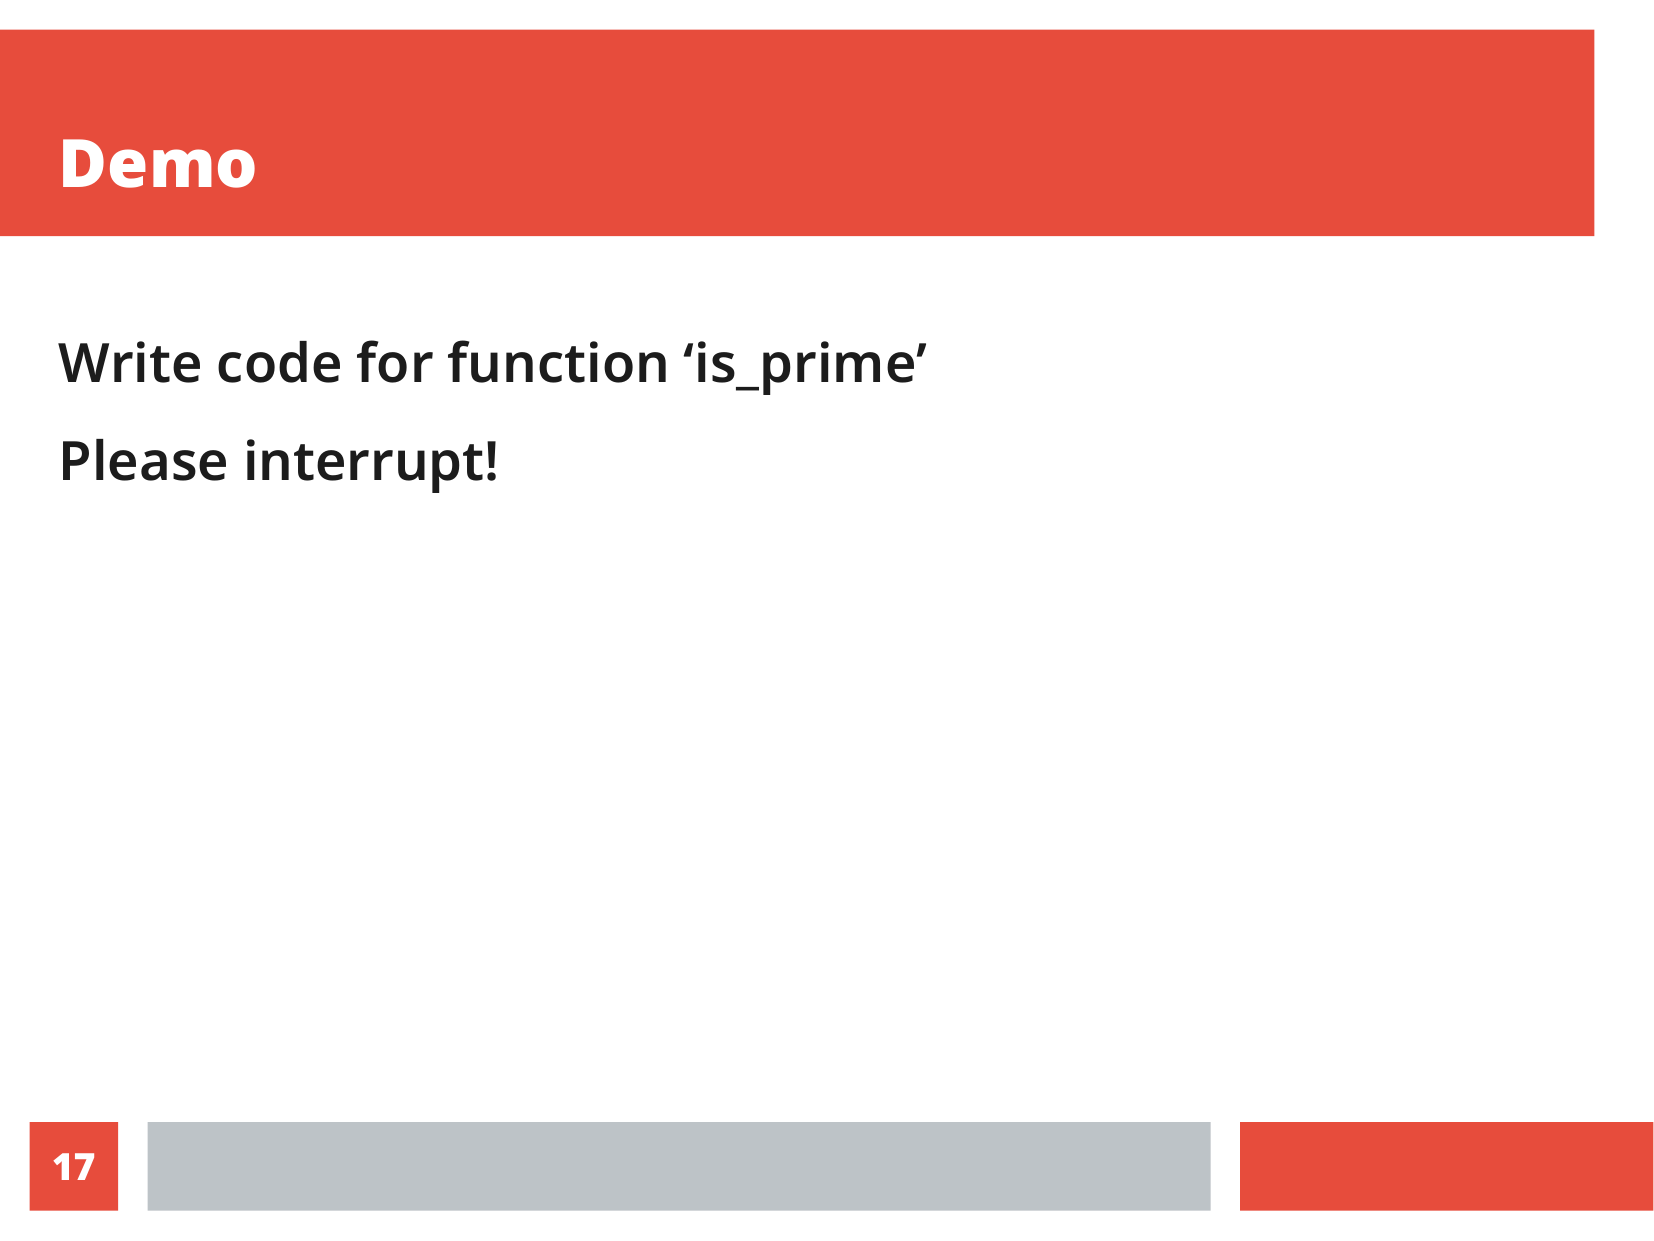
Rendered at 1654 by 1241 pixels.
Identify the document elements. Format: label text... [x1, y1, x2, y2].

title Demo [59, 59, 1595, 207]
list Write code for function ‘is_prime’ Please interrupt! [59, 324, 1565, 1093]
